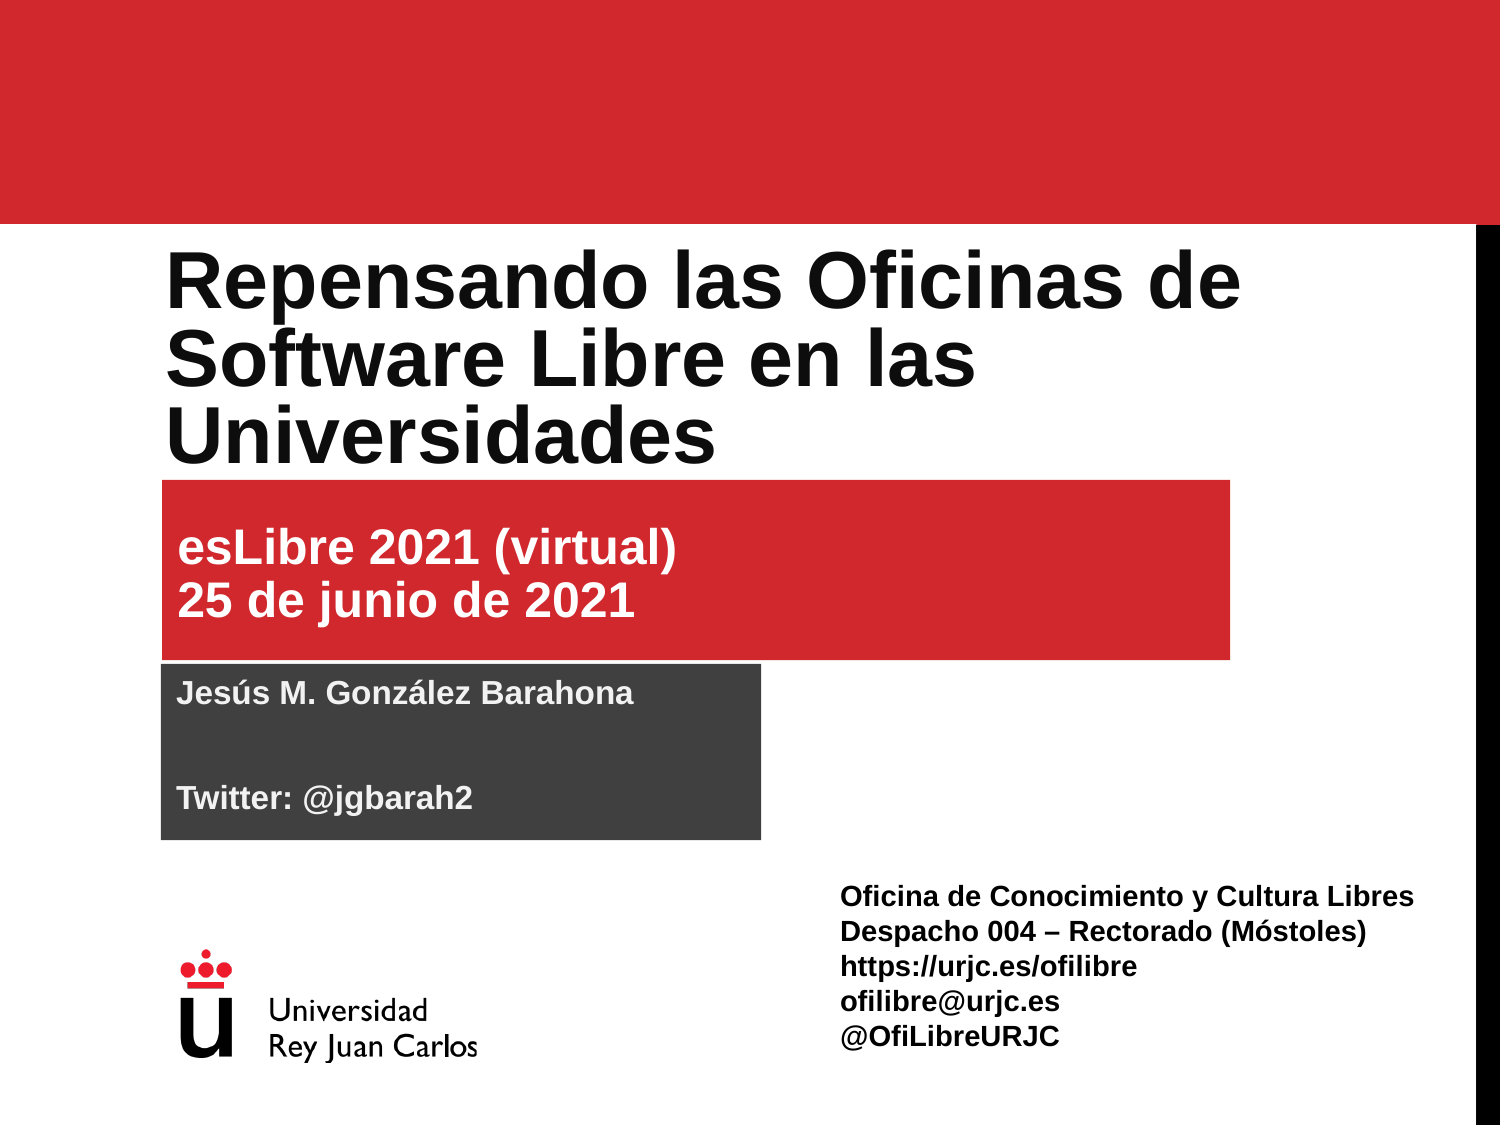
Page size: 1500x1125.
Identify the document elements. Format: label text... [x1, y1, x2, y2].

text_box Repensando las Oficinas de Software Libre en las Universidades [150, 216, 1383, 487]
text_box Jesús M. González Barahona Twitter: @jgbarah2 [160, 663, 762, 841]
text_box [0, 0, 1500, 224]
text_box Oficina de Conocimiento y Cultura Libres Despacho 004 – Rectorado (Móstoles) https://urjc.es/ofilibre ofilibre@urjc.es @OfiLibreURJC [825, 870, 1446, 1065]
text_box esLibre 2021 (virtual) 25 de junio de 2021 [162, 479, 1231, 661]
picture [180, 949, 477, 1063]
